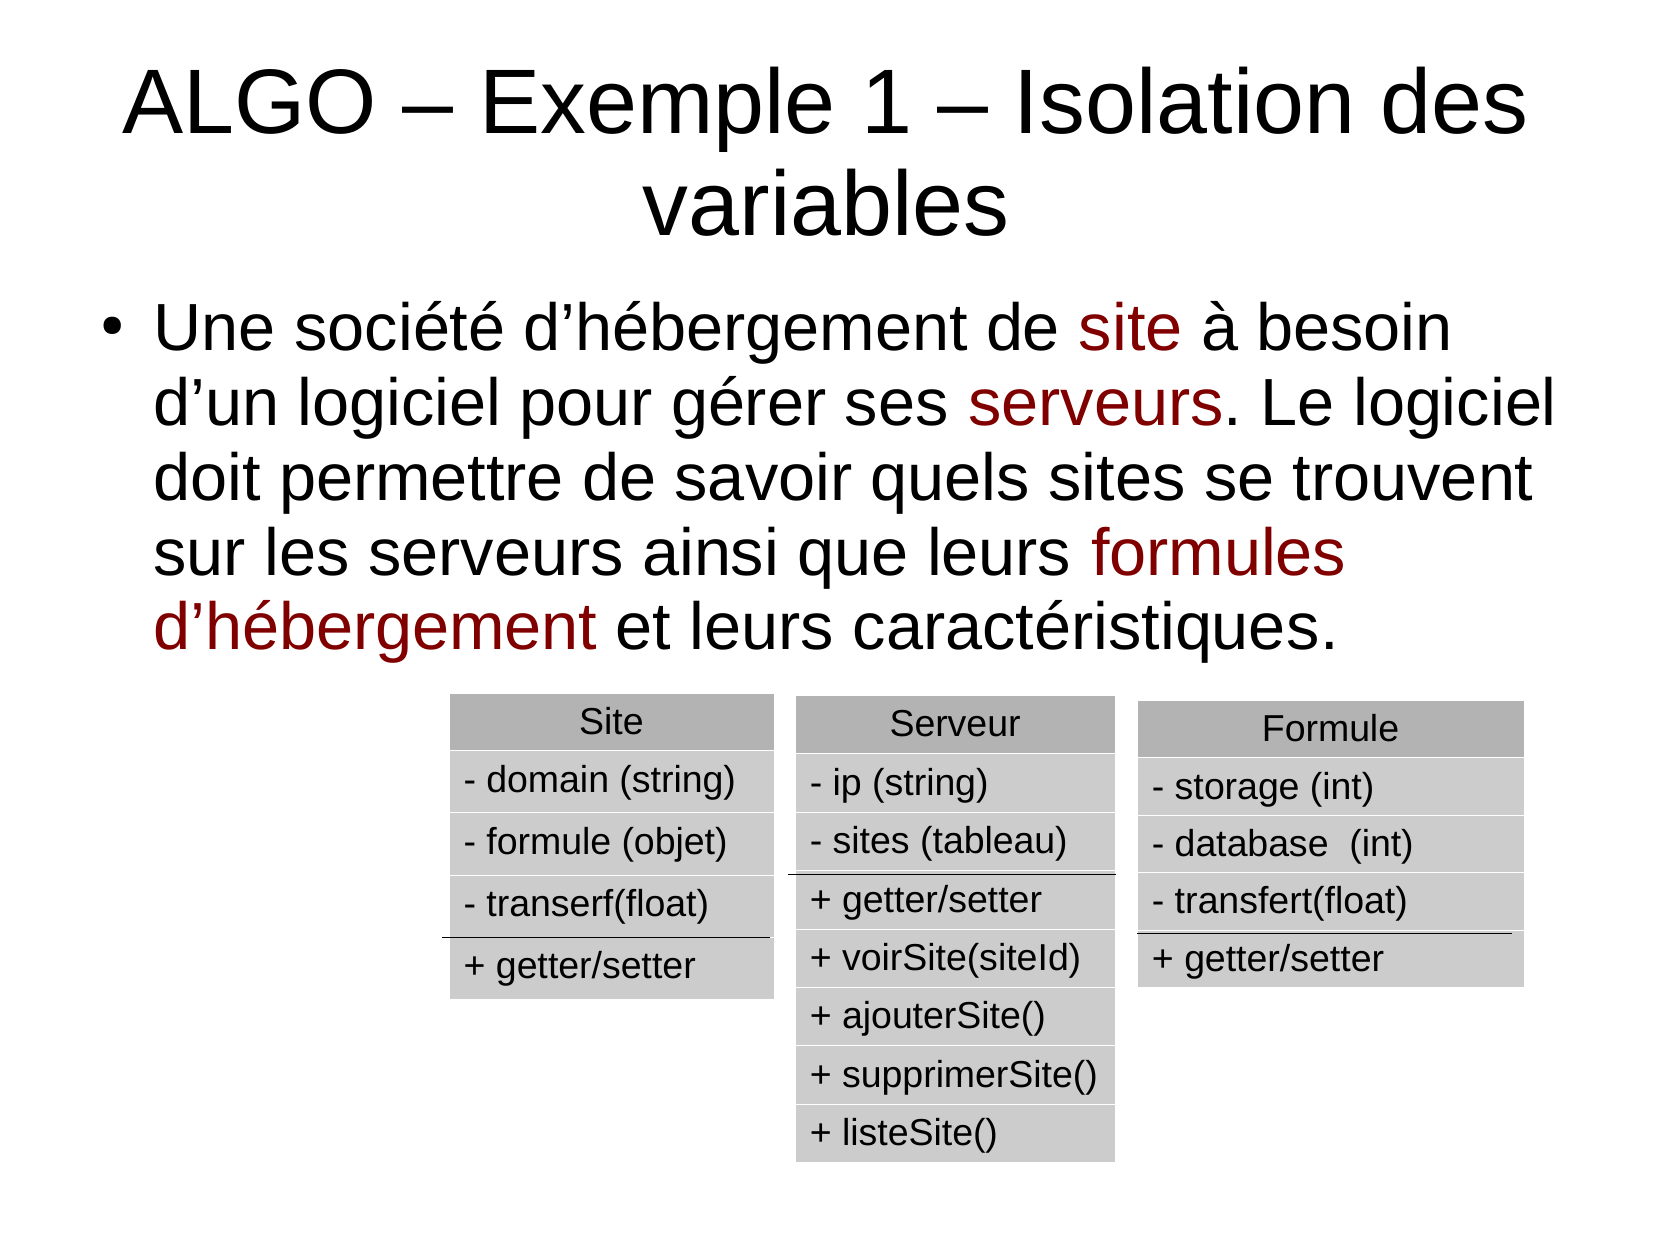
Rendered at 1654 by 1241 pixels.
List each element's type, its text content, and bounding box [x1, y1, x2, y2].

table_cell + getter/setter [450, 938, 774, 999]
table_header Site [450, 694, 774, 750]
table_cell - domain (string) [450, 751, 774, 812]
table_cell - database (int) [1138, 816, 1524, 872]
table_header Formule [1138, 701, 1524, 757]
list Une société d’hébergement de site à besoin d’un logiciel pour gérer ses serveurs. Le logiciel doit permettre de savoir quels sites se trouvent sur les serveurs ainsi que leurs formules d’hébergement et leurs caractéristiques. [82, 290, 1571, 1010]
title ALGO – Exemple 1 – Isolation des variables [82, 49, 1571, 257]
table_cell - transerf(float) [450, 876, 774, 937]
table_cell - ip (string) [796, 754, 1115, 812]
table_cell + getter/setter [1138, 931, 1524, 987]
table_cell + getter/setter [796, 875, 1115, 929]
table_cell - transfert(float) [1138, 873, 1524, 930]
table_cell + ajouterSite() [796, 988, 1115, 1045]
table_cell + supprimerSite() [796, 1046, 1115, 1104]
table_cell + voirSite(siteId) [796, 930, 1115, 987]
table_cell - sites (tableau) [796, 813, 1115, 870]
table_header Serveur [796, 696, 1115, 753]
table_cell - storage (int) [1138, 758, 1524, 815]
table_cell + listeSite() [796, 1105, 1115, 1162]
table_cell - formule (objet) [450, 813, 774, 875]
